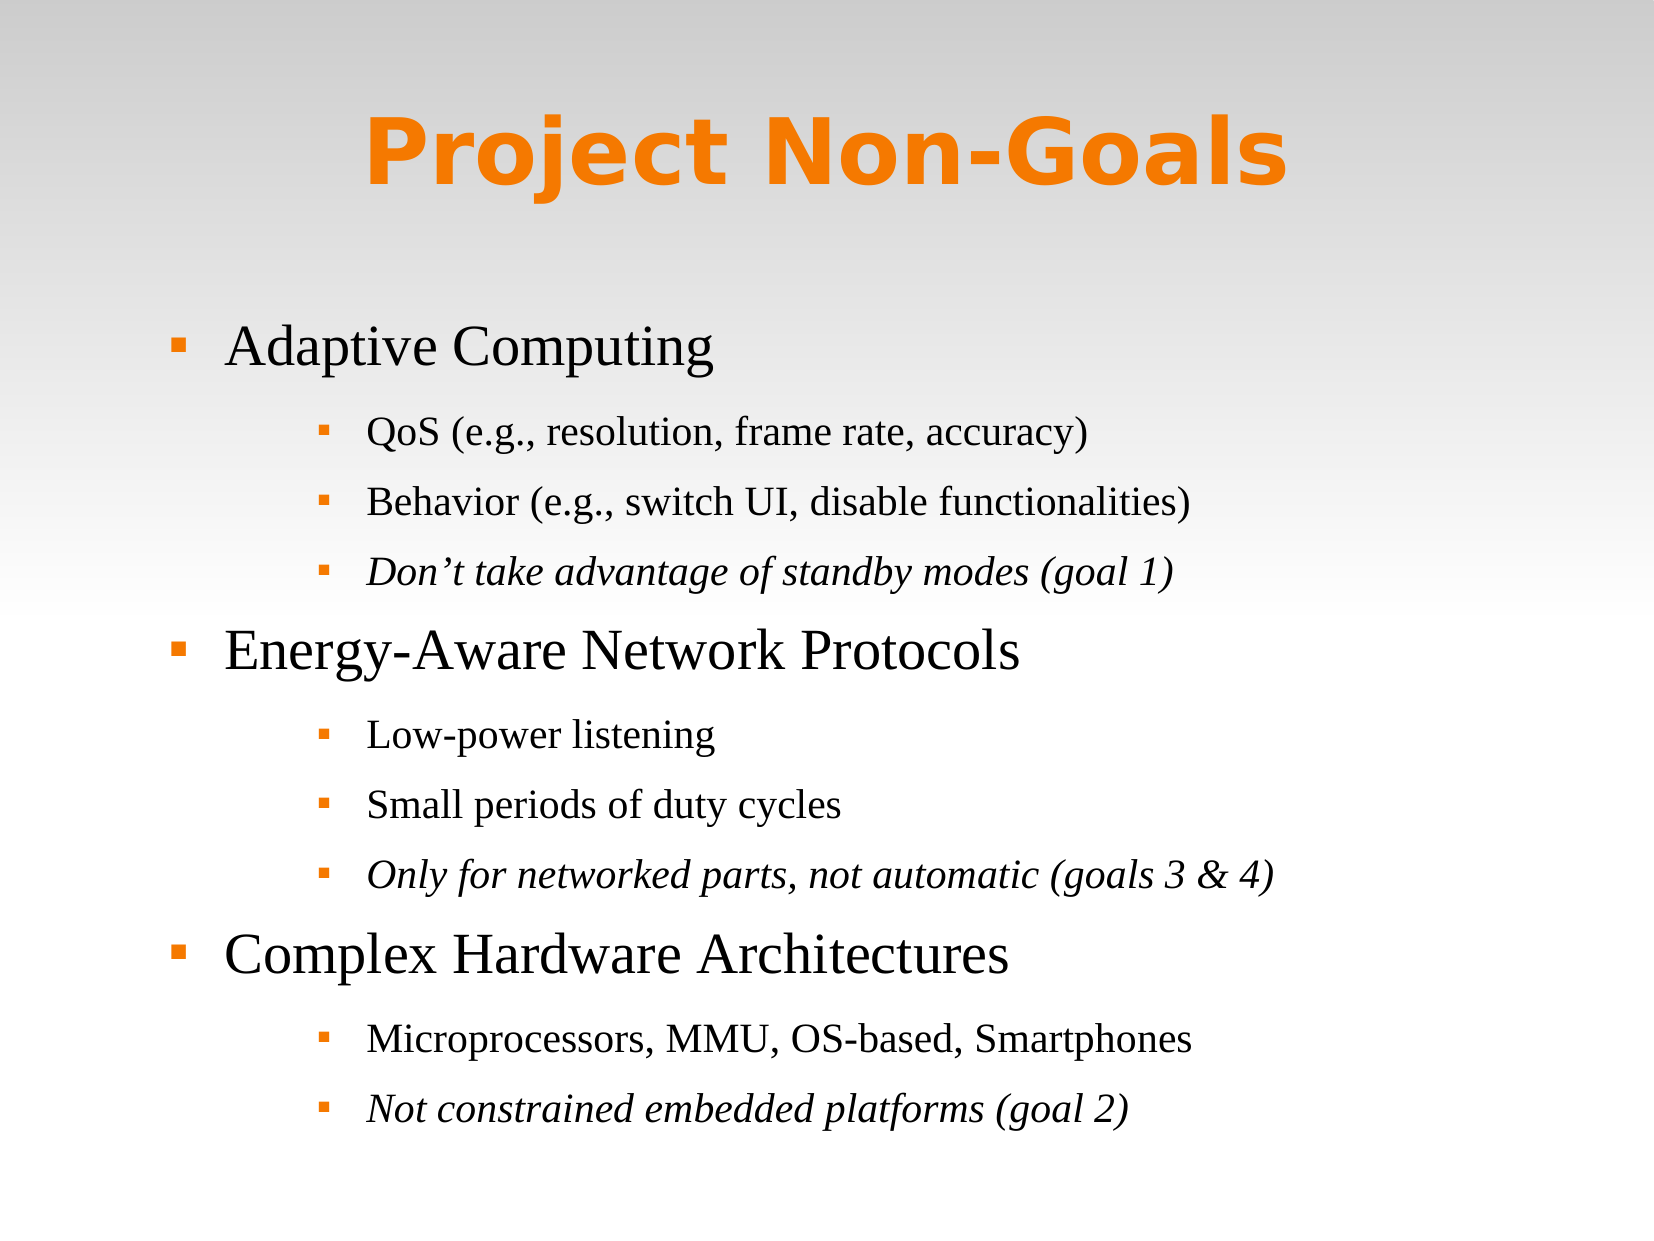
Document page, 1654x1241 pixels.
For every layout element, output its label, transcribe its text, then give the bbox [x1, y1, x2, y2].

list Adaptive Computing QoS (e.g., resolution, frame rate, accuracy) Behavior (e.g., switch UI, disable functionalities) Don’t take advantage of standby modes (goal 1) Energy-Aware Network Protocols Low-power listening Small periods of duty cycles Only for networked parts, not automatic (goals 3 & 4) Complex Hardware Architectures Microprocessors, MMU, OS-based, Smartphones Not constrained embedded platforms (goal 2) [82, 313, 1538, 1241]
title Project Non-Goals [82, 49, 1571, 257]
